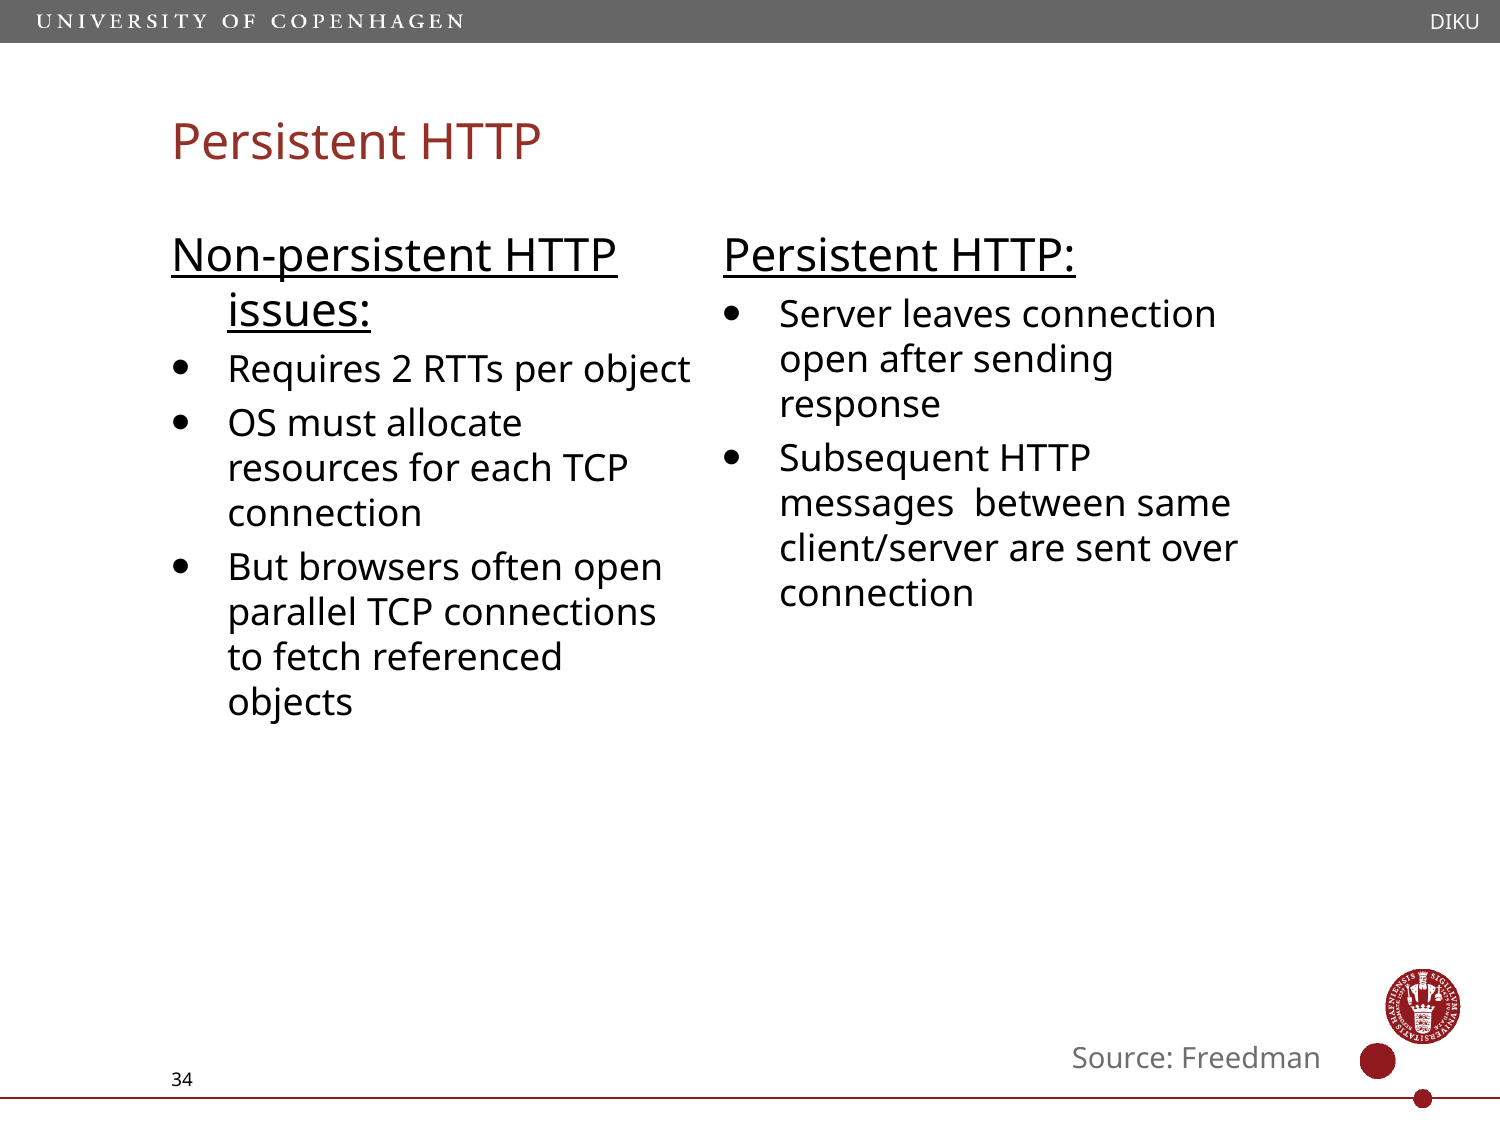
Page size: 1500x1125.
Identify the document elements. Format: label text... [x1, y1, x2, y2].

picture [0, 910, 1500, 1122]
list Persistent HTTP: Server leaves connection open after sending response Subsequent HTTP messages between same client/server are sent over connection [722, 225, 1251, 961]
title Persistent HTTP [171, 75, 1329, 171]
text_box Source: Freedman [1057, 1031, 1377, 1083]
list Non-persistent HTTP issues: Requires 2 RTTs per object OS must allocate resources for each TCP connection But browsers often open parallel TCP connections to fetch referenced objects [171, 225, 698, 961]
text_box DIKU [469, 0, 1495, 43]
text_box <number> [171, 1067, 522, 1092]
